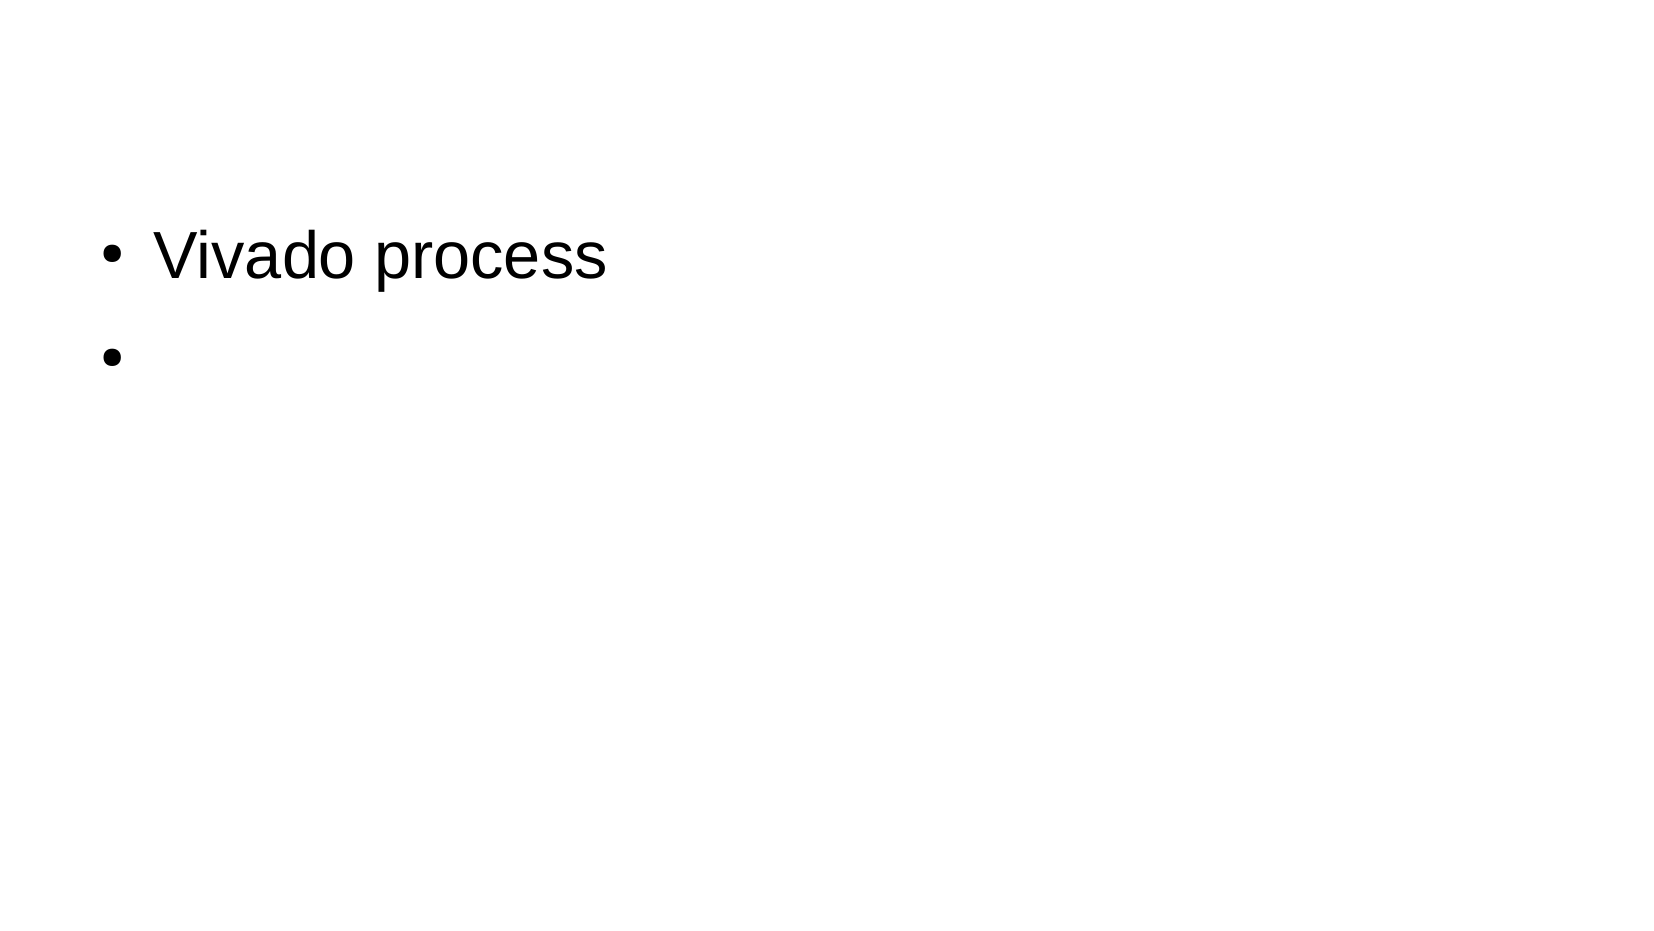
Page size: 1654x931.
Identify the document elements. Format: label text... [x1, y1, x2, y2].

list Vivado process [82, 217, 1571, 758]
